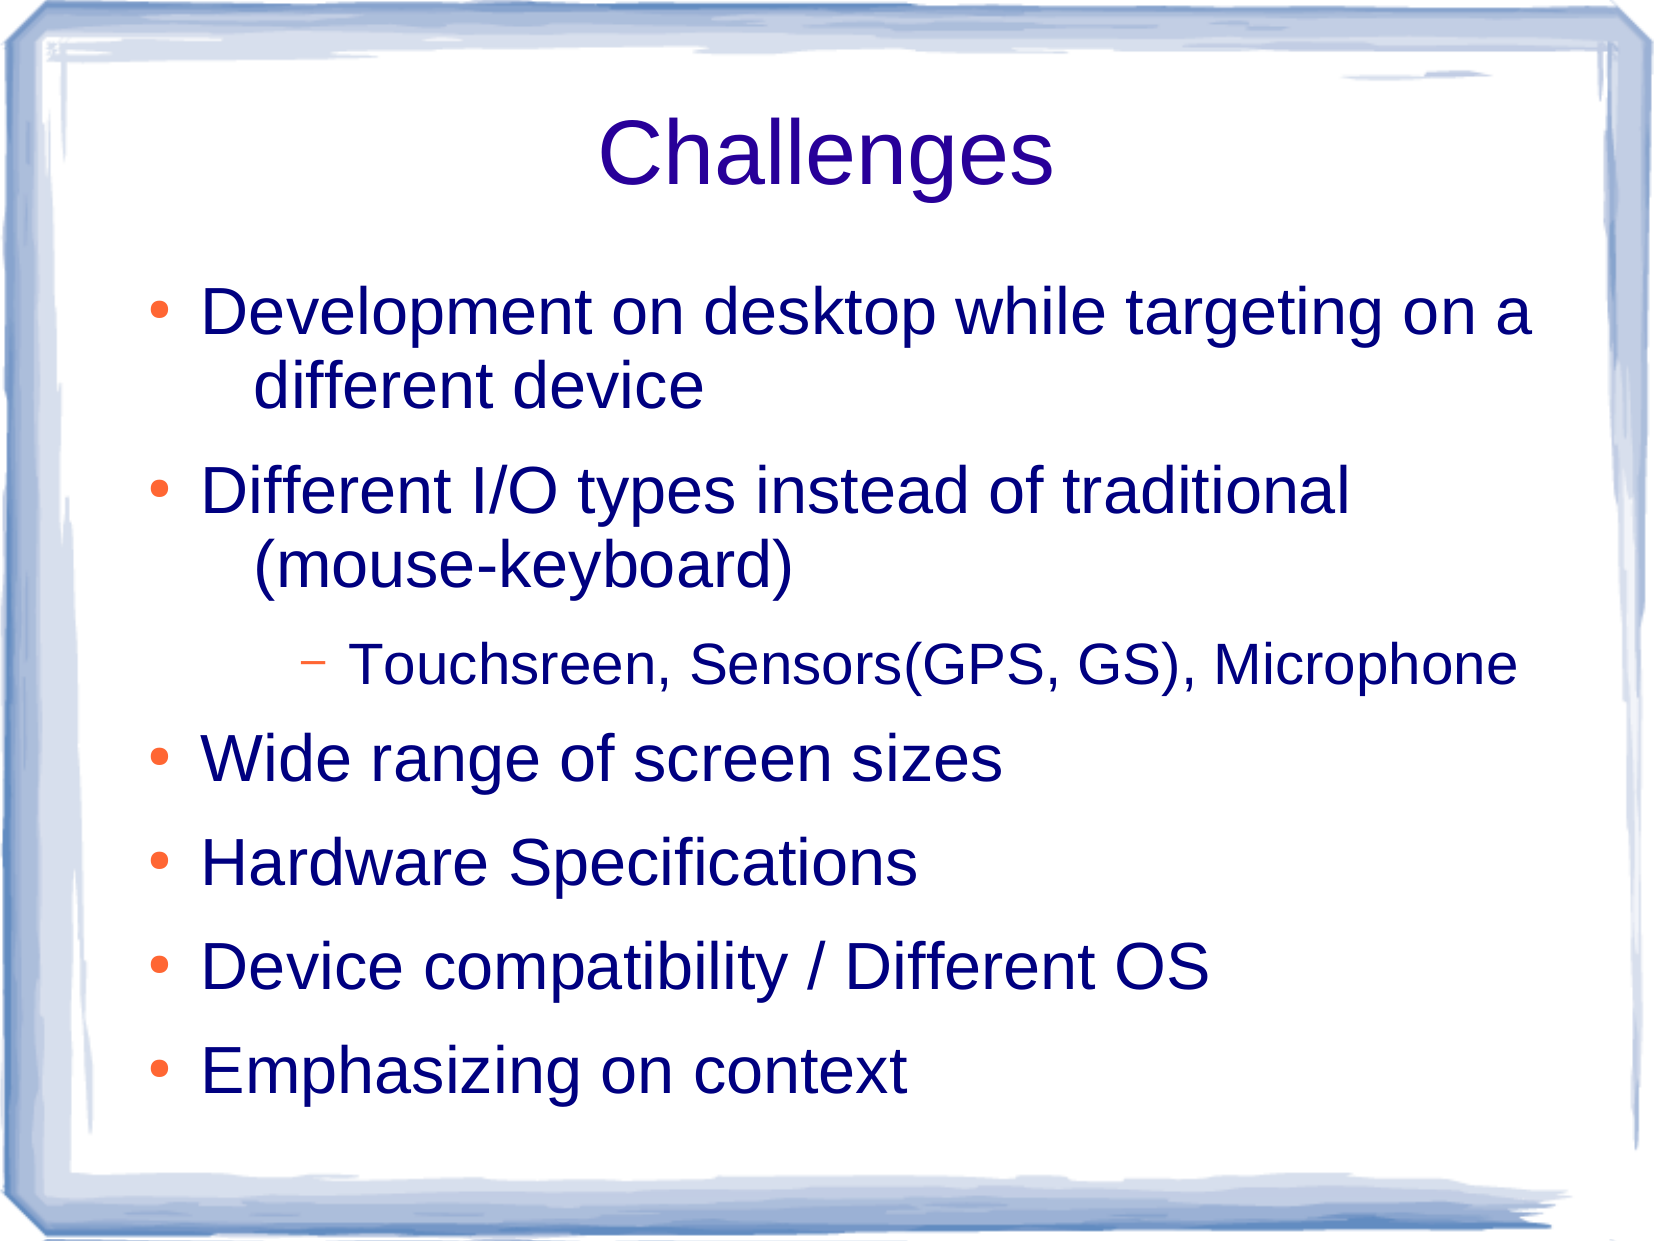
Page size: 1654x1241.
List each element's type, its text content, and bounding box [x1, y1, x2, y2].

picture [0, 0, 1654, 1241]
list Development on desktop while targeting on a different device Different I/O types instead of traditional (mouse-keyboard) Touchsreen, Sensors(GPS, GS), Microphone Wide range of screen sizes Hardware Specifications Device compatibility / Different OS Emphasizing on context [112, 273, 1565, 1109]
title Challenges [82, 49, 1571, 257]
